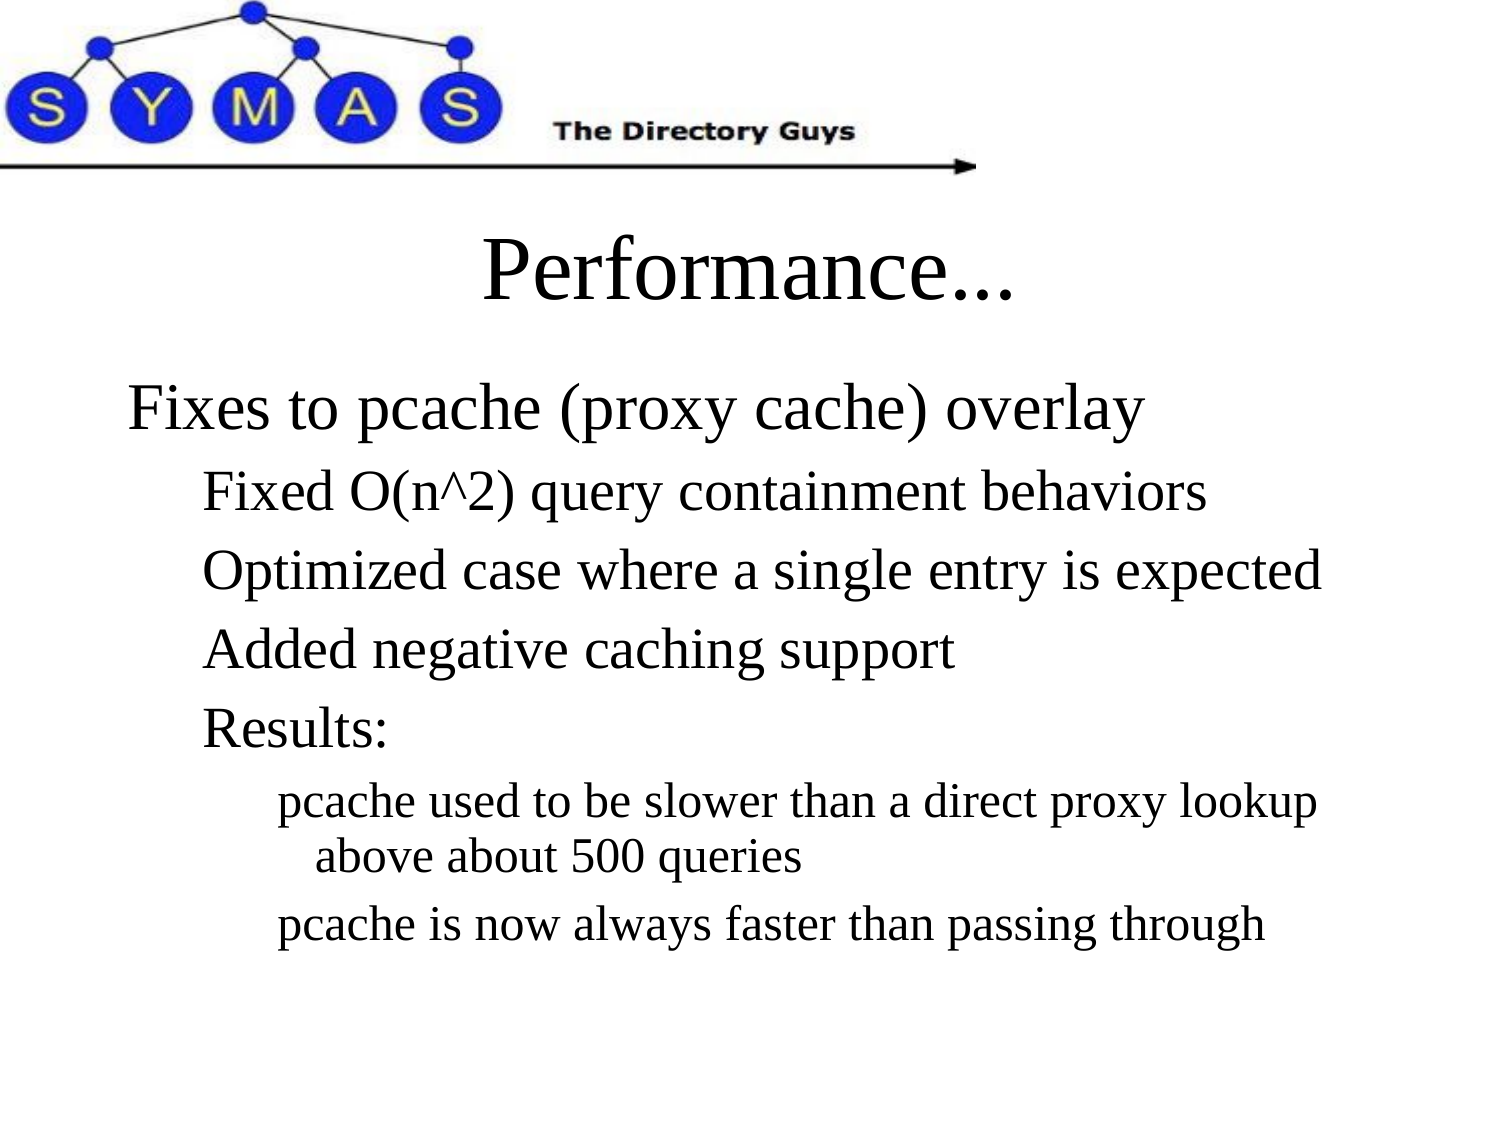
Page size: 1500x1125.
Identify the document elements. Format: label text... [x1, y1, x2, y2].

list Fixes to pcache (proxy cache) overlay Fixed O(n^2) query containment behaviors Optimized case where a single entry is expected Added negative caching support Results: pcache used to be slower than a direct proxy lookup above about 500 queries pcache is now always faster than passing through [112, 362, 1388, 1038]
picture [0, 0, 976, 188]
title Performance... [112, 187, 1388, 351]
